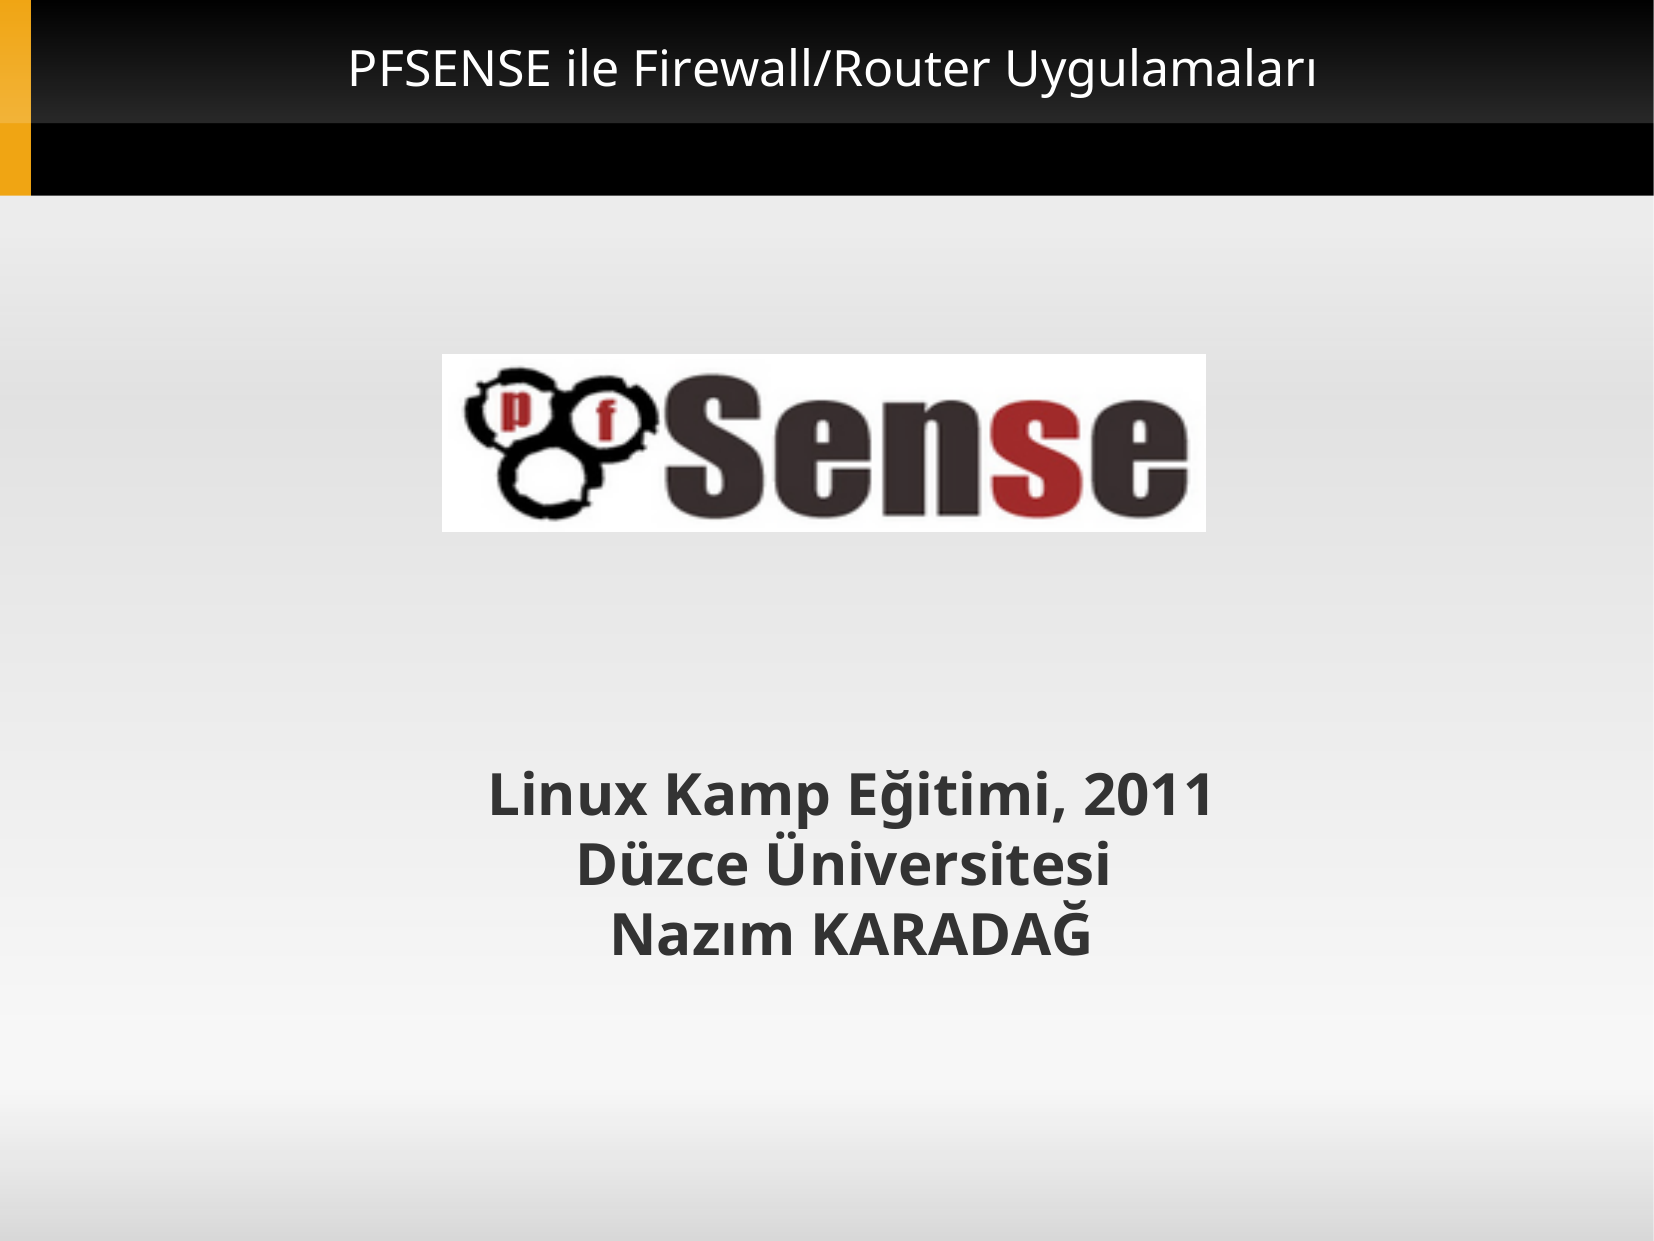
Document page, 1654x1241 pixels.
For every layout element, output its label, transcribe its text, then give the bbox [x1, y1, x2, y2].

picture [0, 0, 1654, 1241]
text_box Linux Kamp Eğitimi, 2011 Düzce Üniversitesi Nazım KARADAĞ [472, 749, 1209, 975]
text_box PFSENSE ile Firewall/Router Uygulamaları [177, 29, 1330, 104]
